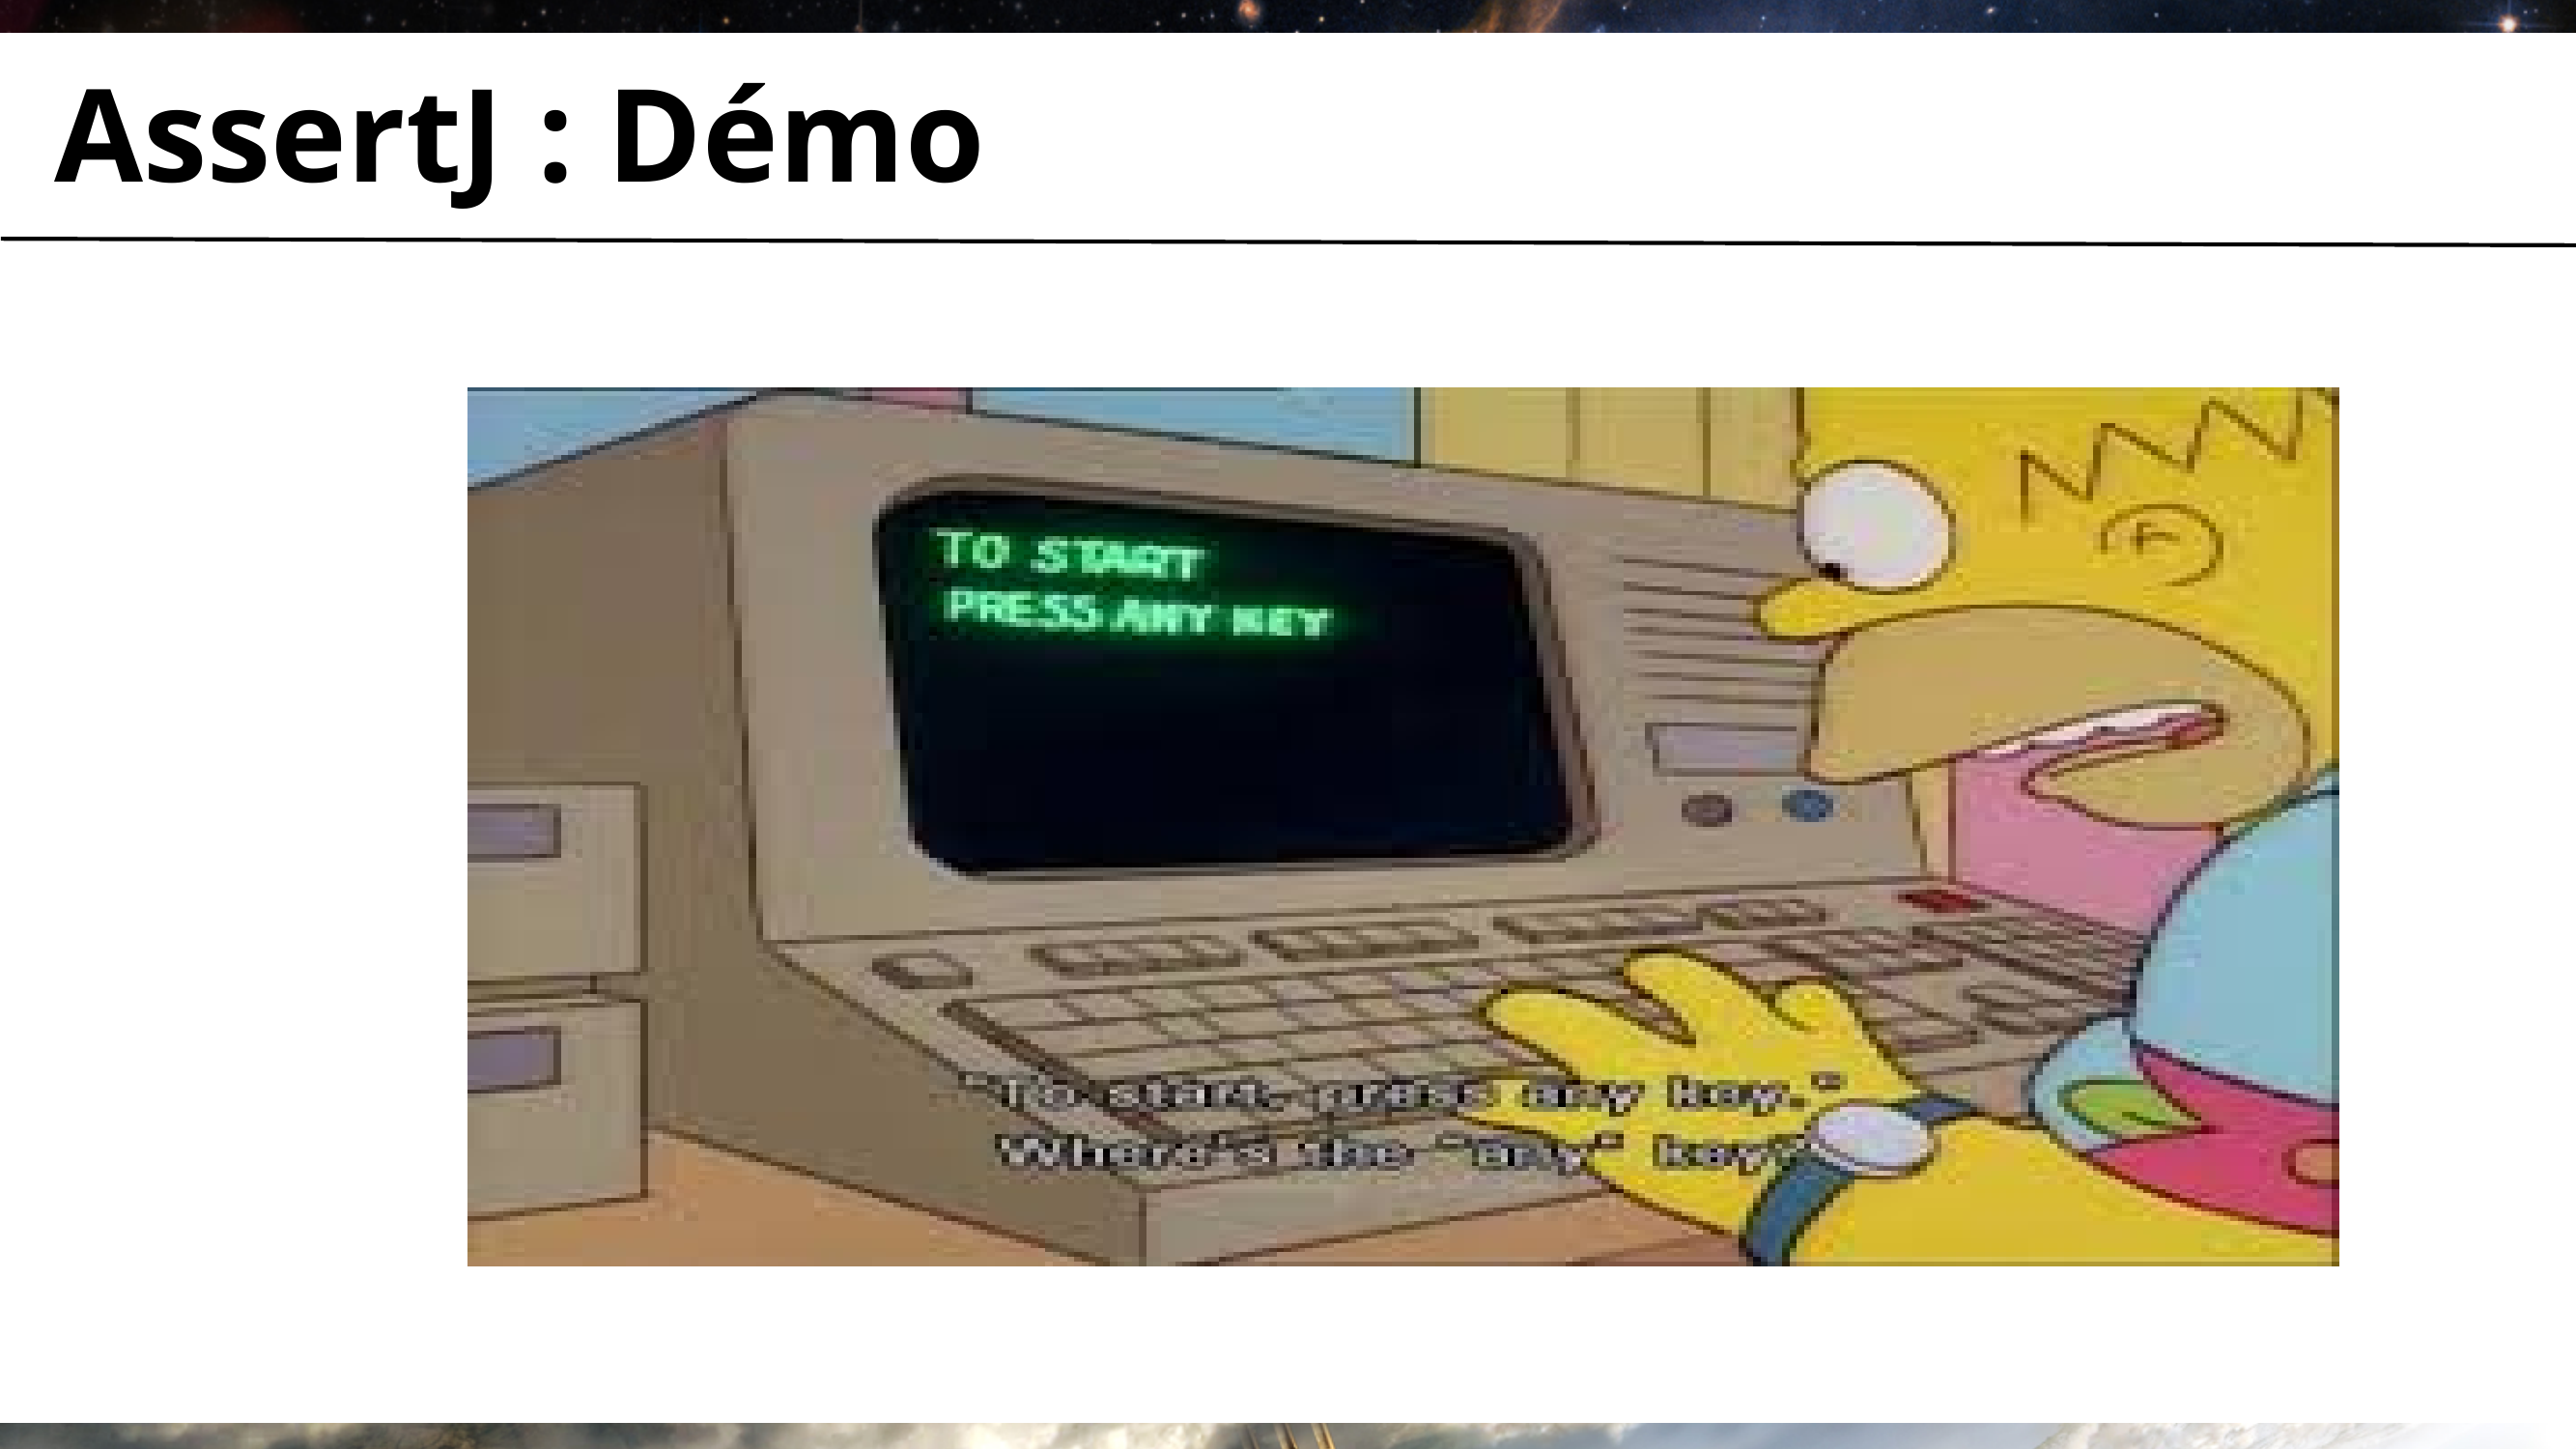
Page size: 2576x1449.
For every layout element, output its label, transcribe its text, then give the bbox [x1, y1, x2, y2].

picture [0, 1423, 2576, 1449]
title AssertJ : Démo [45, 12, 2528, 250]
picture [0, 0, 2576, 33]
picture [467, 387, 2339, 1267]
